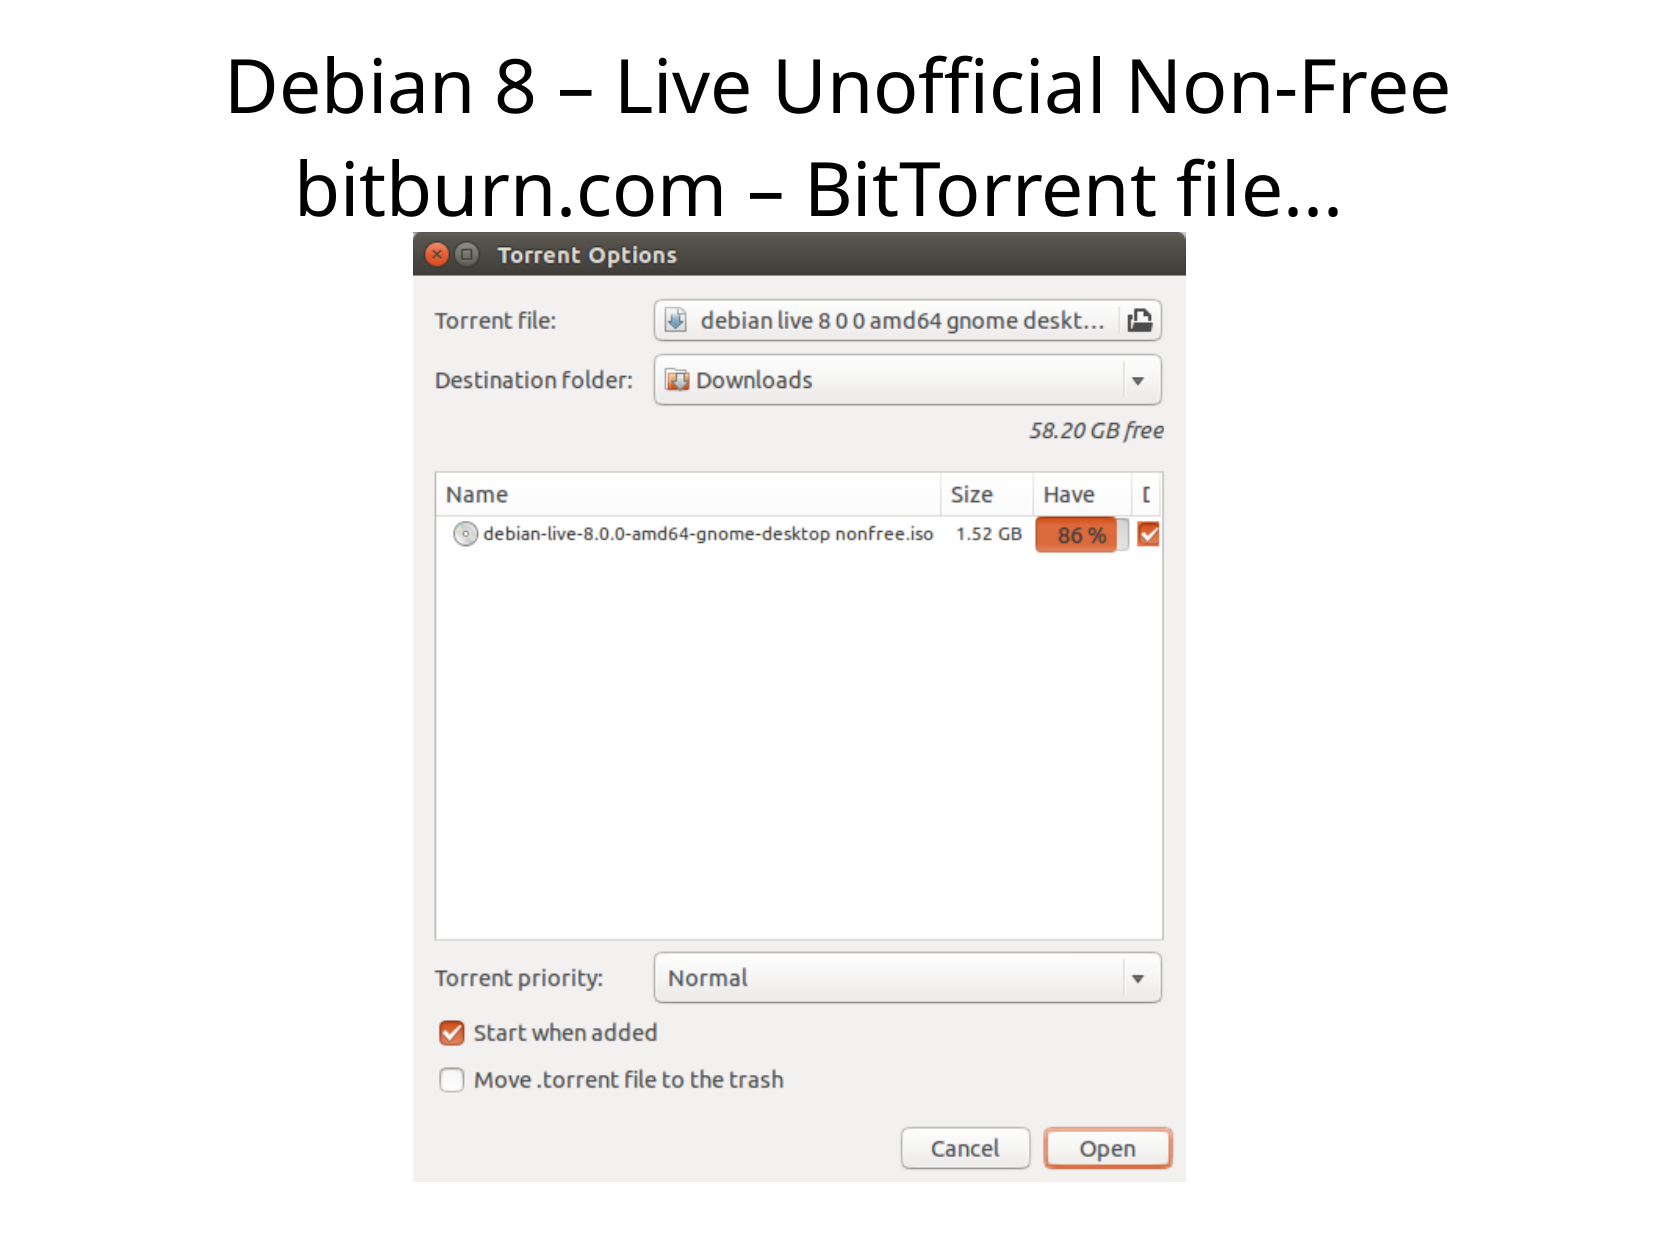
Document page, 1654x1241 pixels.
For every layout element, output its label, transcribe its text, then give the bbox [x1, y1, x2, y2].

picture [413, 232, 1186, 1182]
title Debian 8 – Live Unofficial Non-Free bitburn.com – BitTorrent file... [94, 53, 1583, 219]
